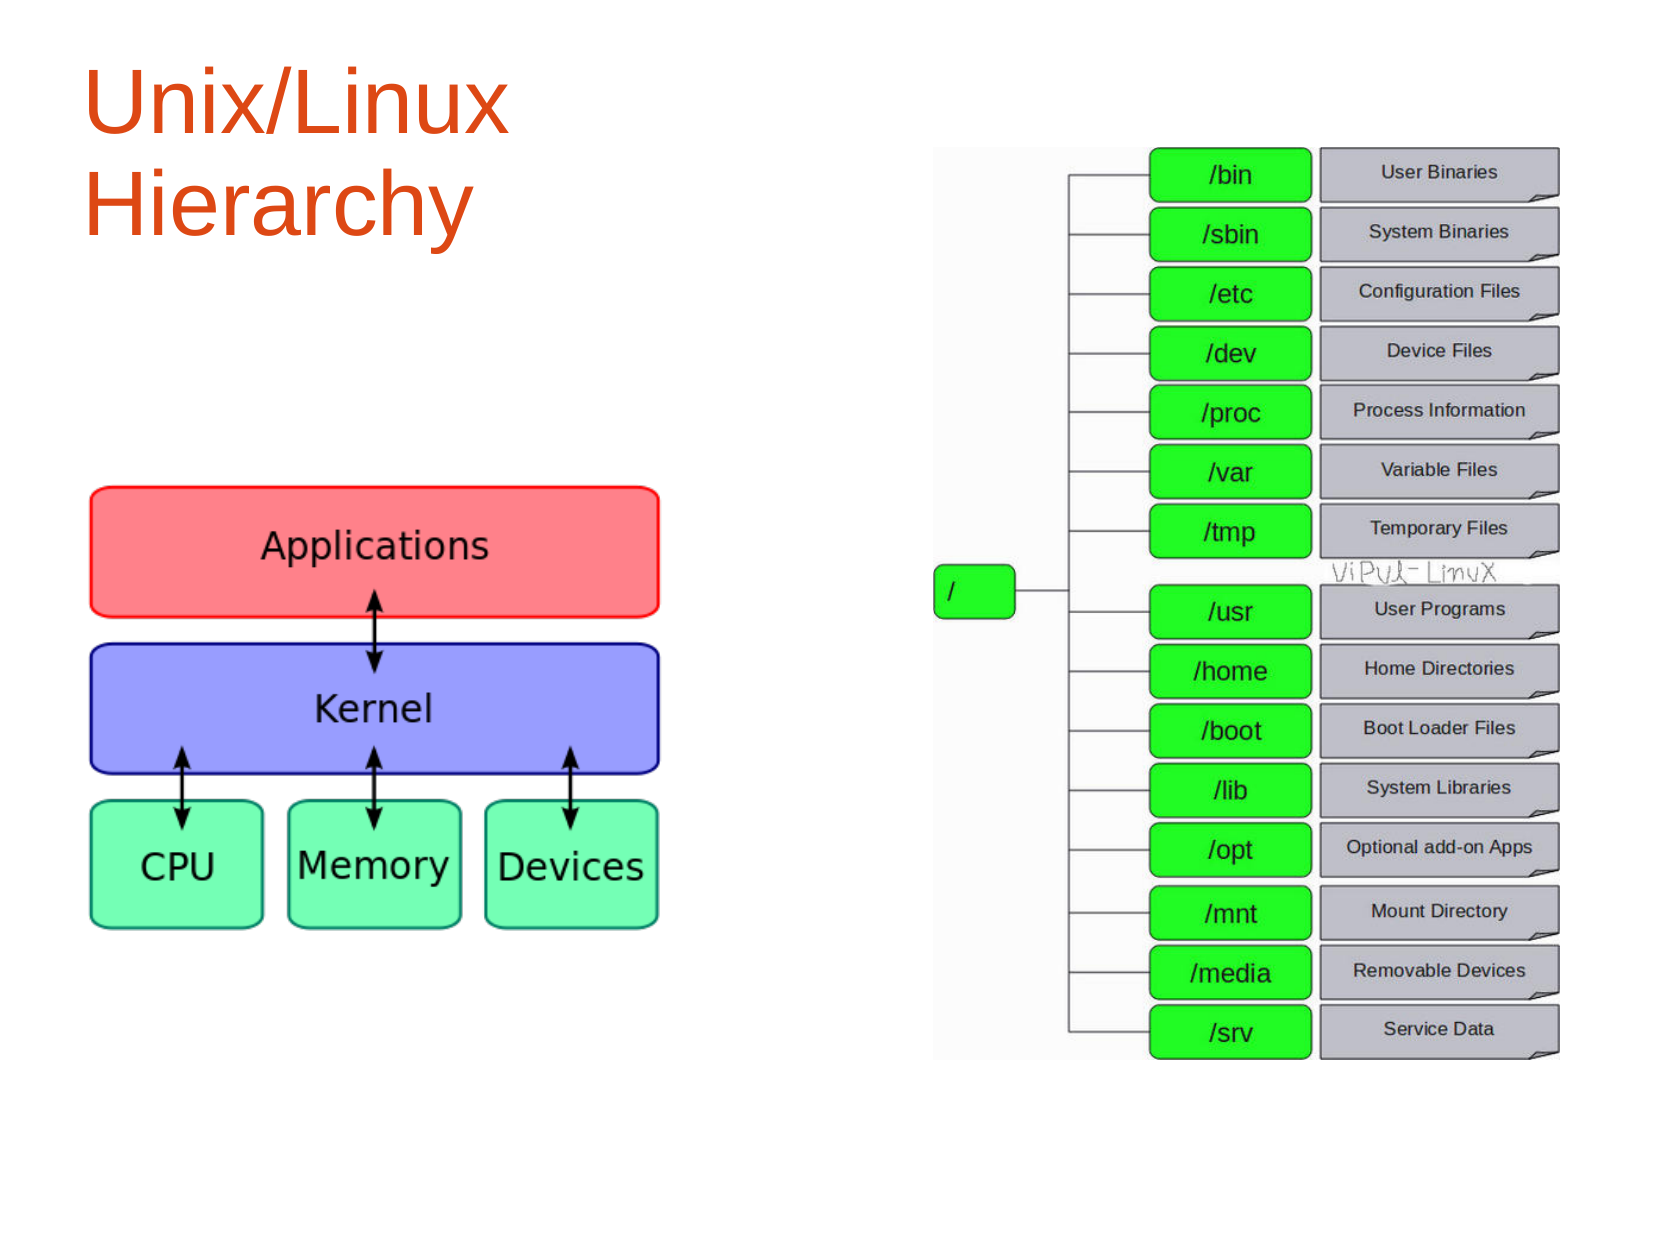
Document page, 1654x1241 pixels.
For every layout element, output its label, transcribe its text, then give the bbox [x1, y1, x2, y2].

picture [76, 472, 674, 945]
picture [933, 147, 1560, 1061]
title Unix/Linux Hierarchy [82, 49, 1571, 257]
